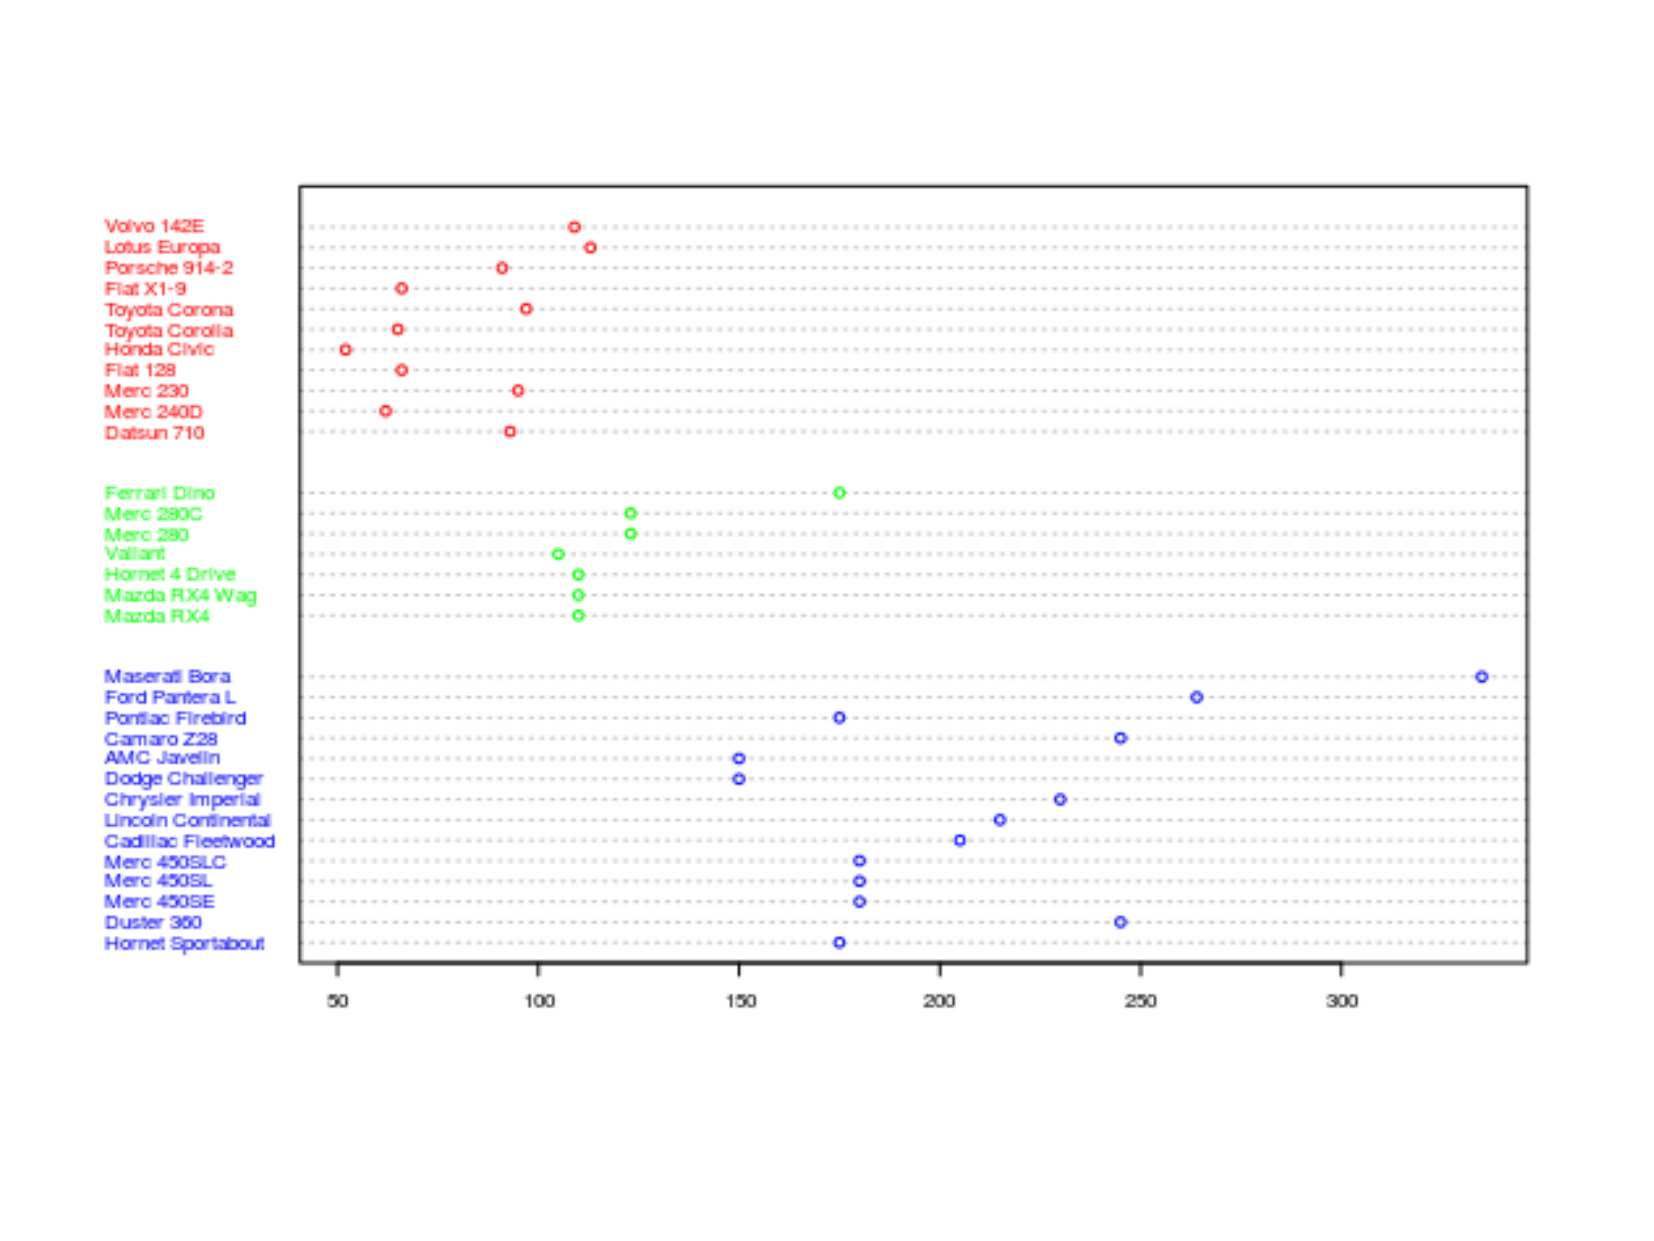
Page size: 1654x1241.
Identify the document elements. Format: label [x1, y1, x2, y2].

picture [53, 84, 1581, 1092]
